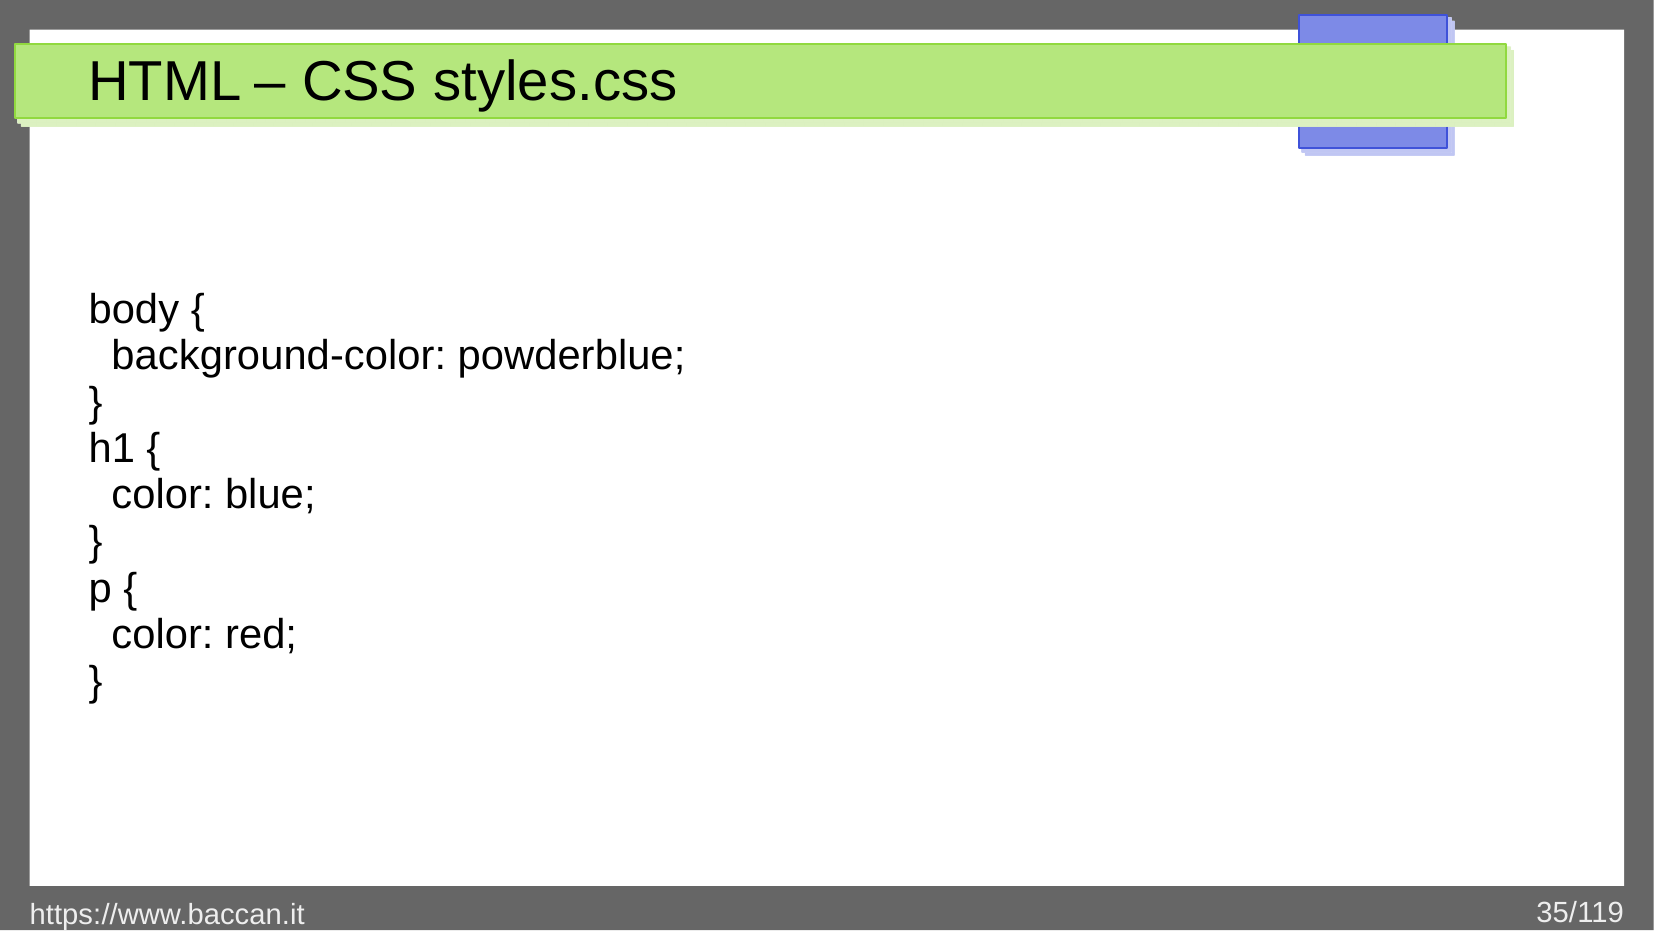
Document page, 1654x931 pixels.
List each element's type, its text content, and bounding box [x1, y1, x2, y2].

text_box body { background-color: powderblue; } h1 { color: blue; } p { color: red; } [88, 169, 1565, 820]
title HTML – CSS styles.css [88, 44, 1506, 119]
